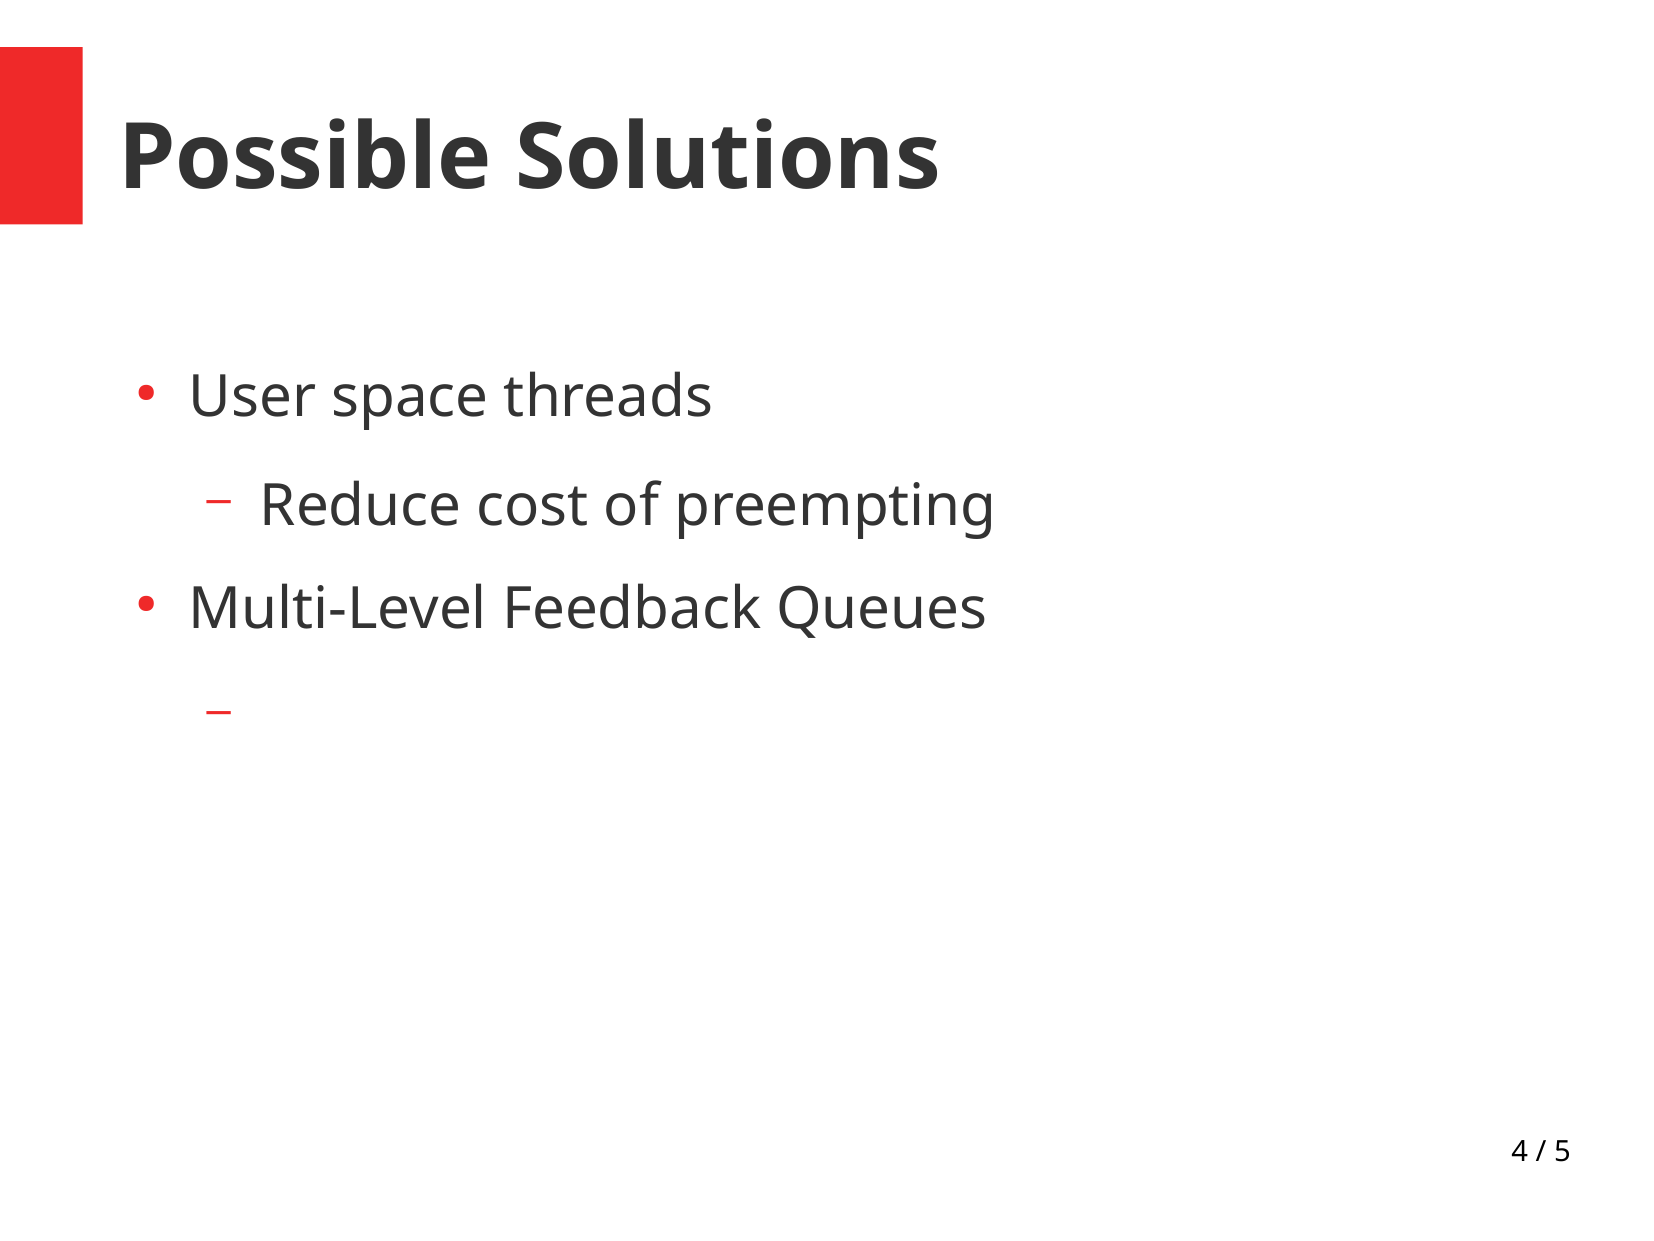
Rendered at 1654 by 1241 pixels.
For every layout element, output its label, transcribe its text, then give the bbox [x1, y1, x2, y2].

title Possible Solutions [118, 49, 1571, 257]
list User space threads Reduce cost of preempting Multi-Level Feedback Queues [118, 354, 1536, 1074]
